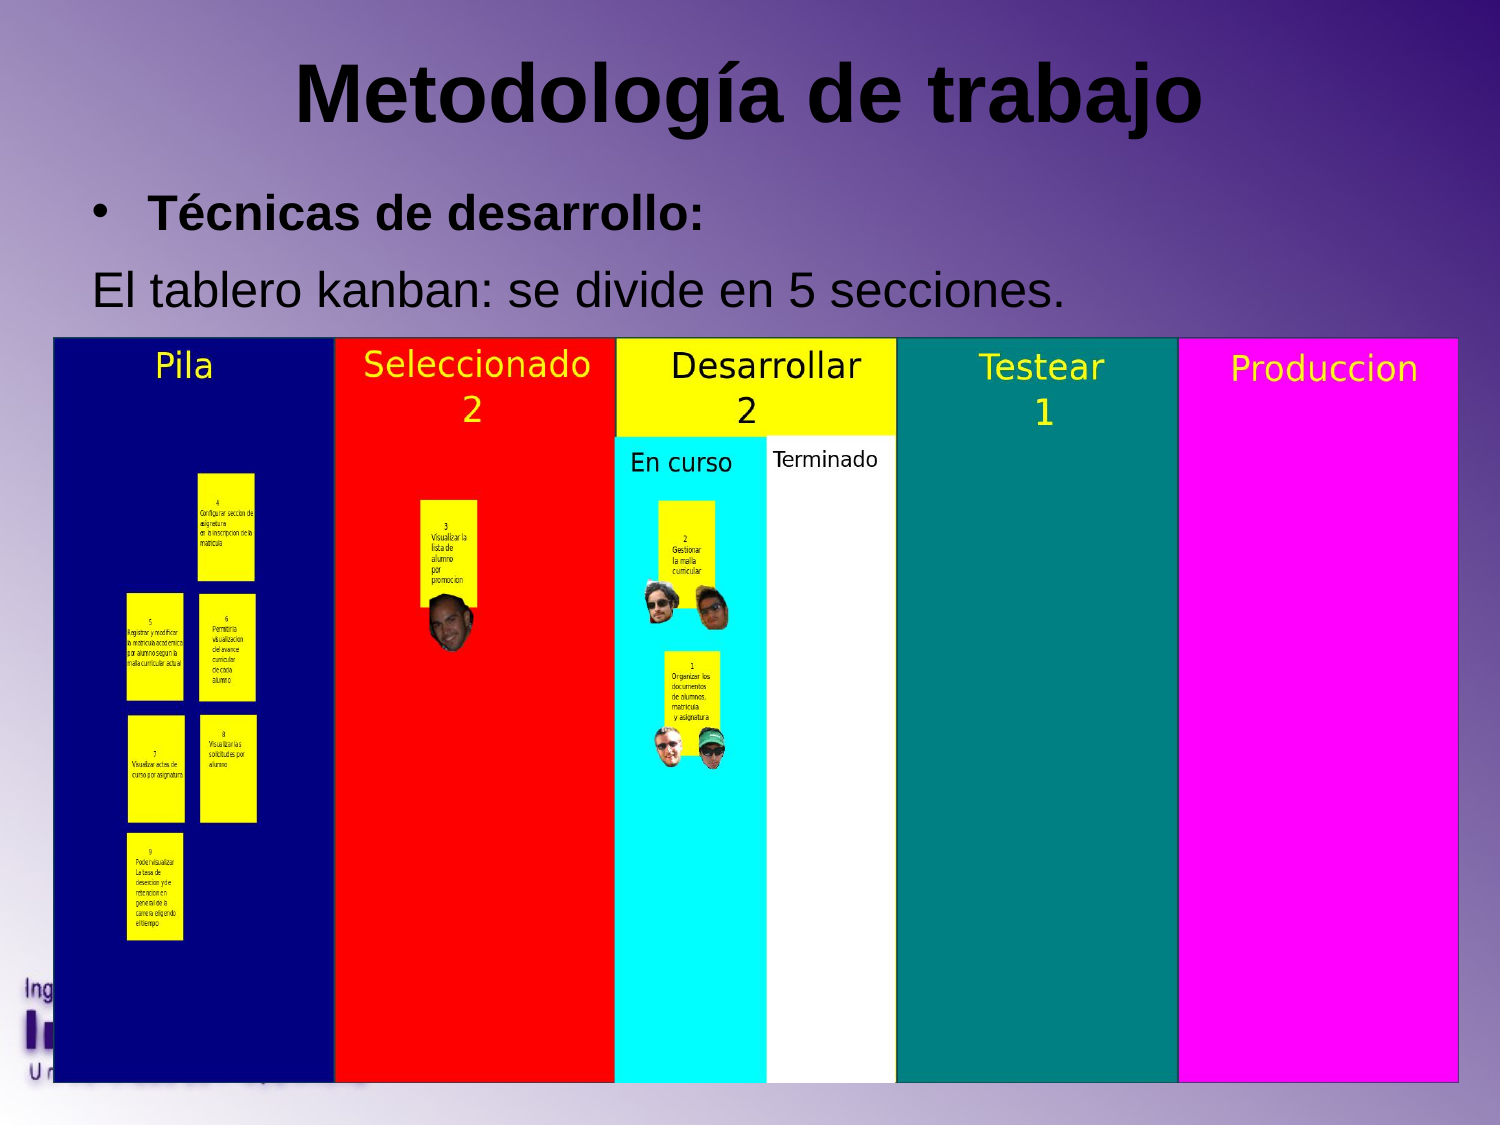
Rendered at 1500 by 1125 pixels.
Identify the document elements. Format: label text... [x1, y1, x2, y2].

title Metodología de trabajo [74, 31, 1425, 247]
list Técnicas de desarrollo: El tablero kanban: se divide en 5 secciones. [76, 172, 1427, 337]
picture [0, 0, 1500, 1125]
